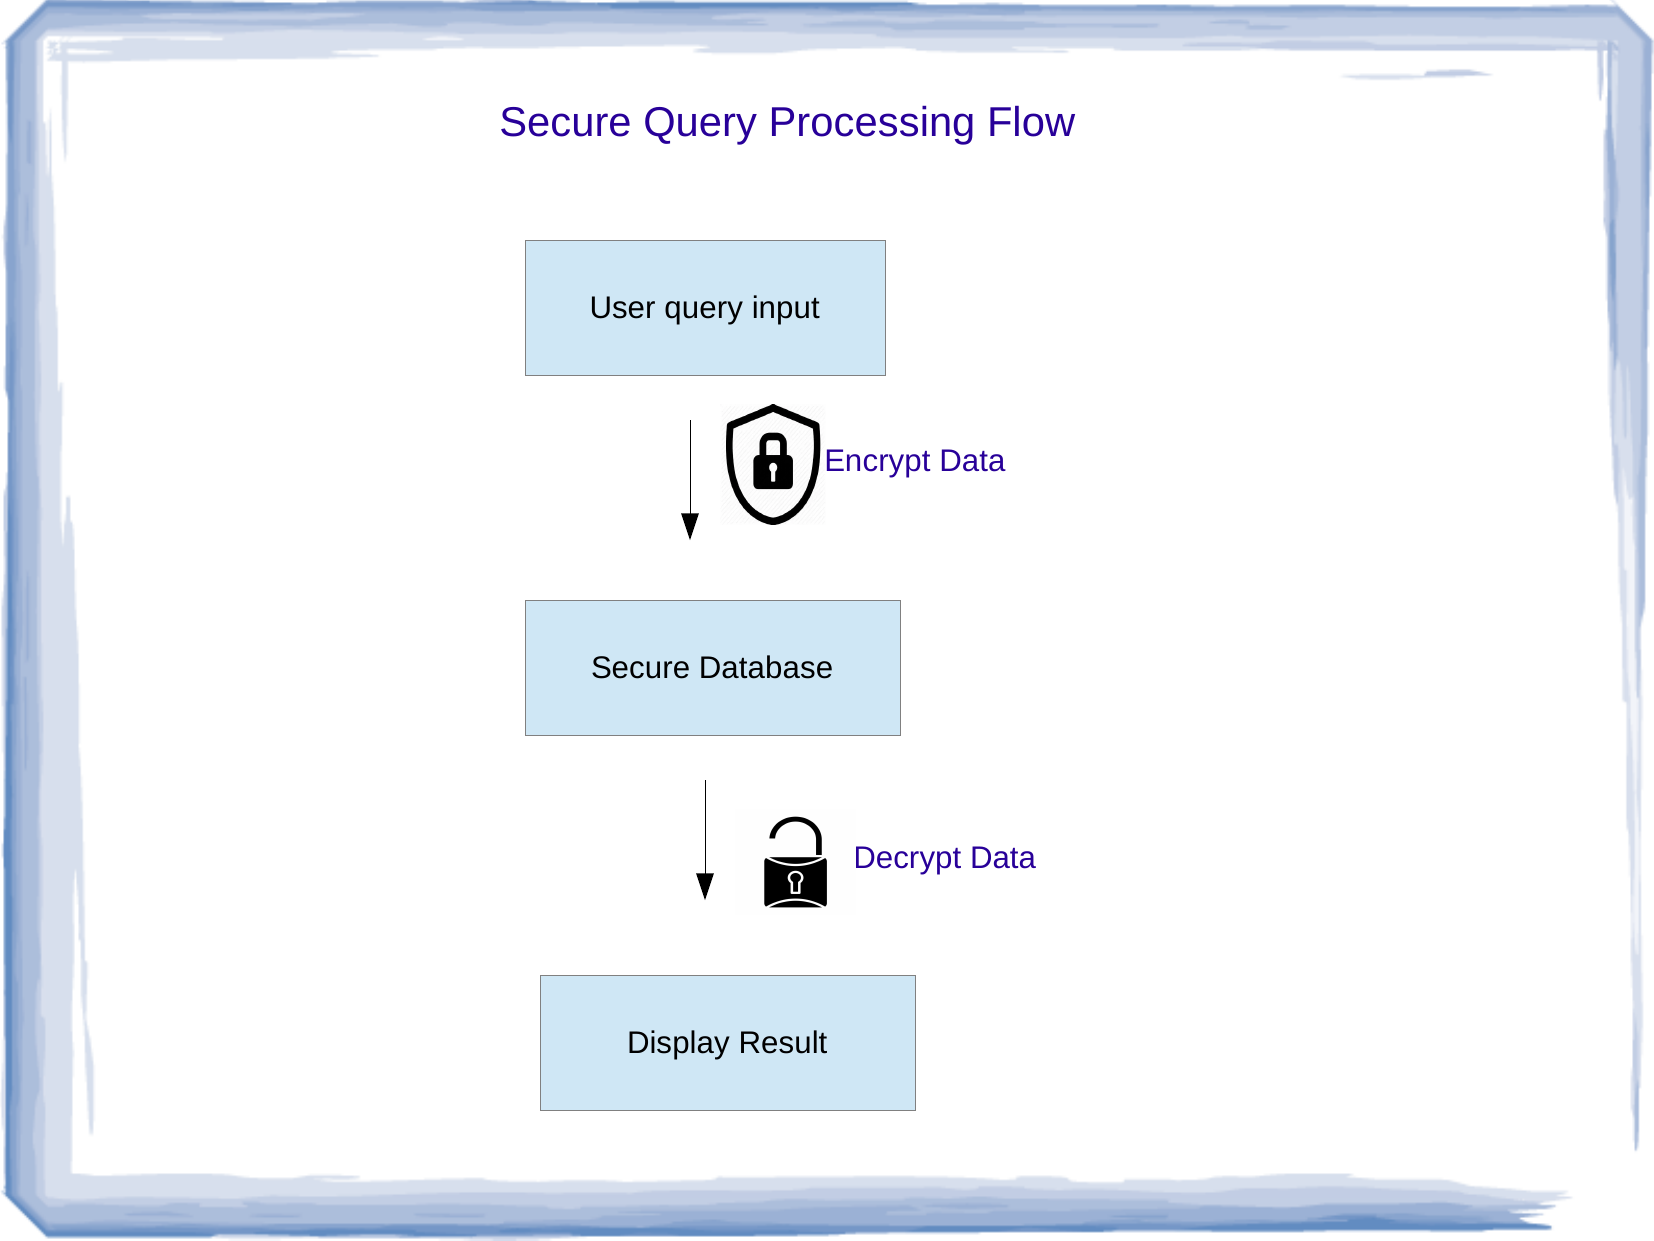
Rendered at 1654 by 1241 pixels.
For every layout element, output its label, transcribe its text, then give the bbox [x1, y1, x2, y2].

text_box Display Result [540, 975, 916, 1111]
picture [0, 0, 1654, 1241]
text_box Secure Database [525, 600, 901, 736]
text_box User query input [525, 240, 886, 376]
text_box Encrypt Data [750, 383, 1081, 504]
text_box Decrypt Data [780, 780, 1111, 901]
text_box Secure Query Processing Flow [255, 45, 1321, 166]
